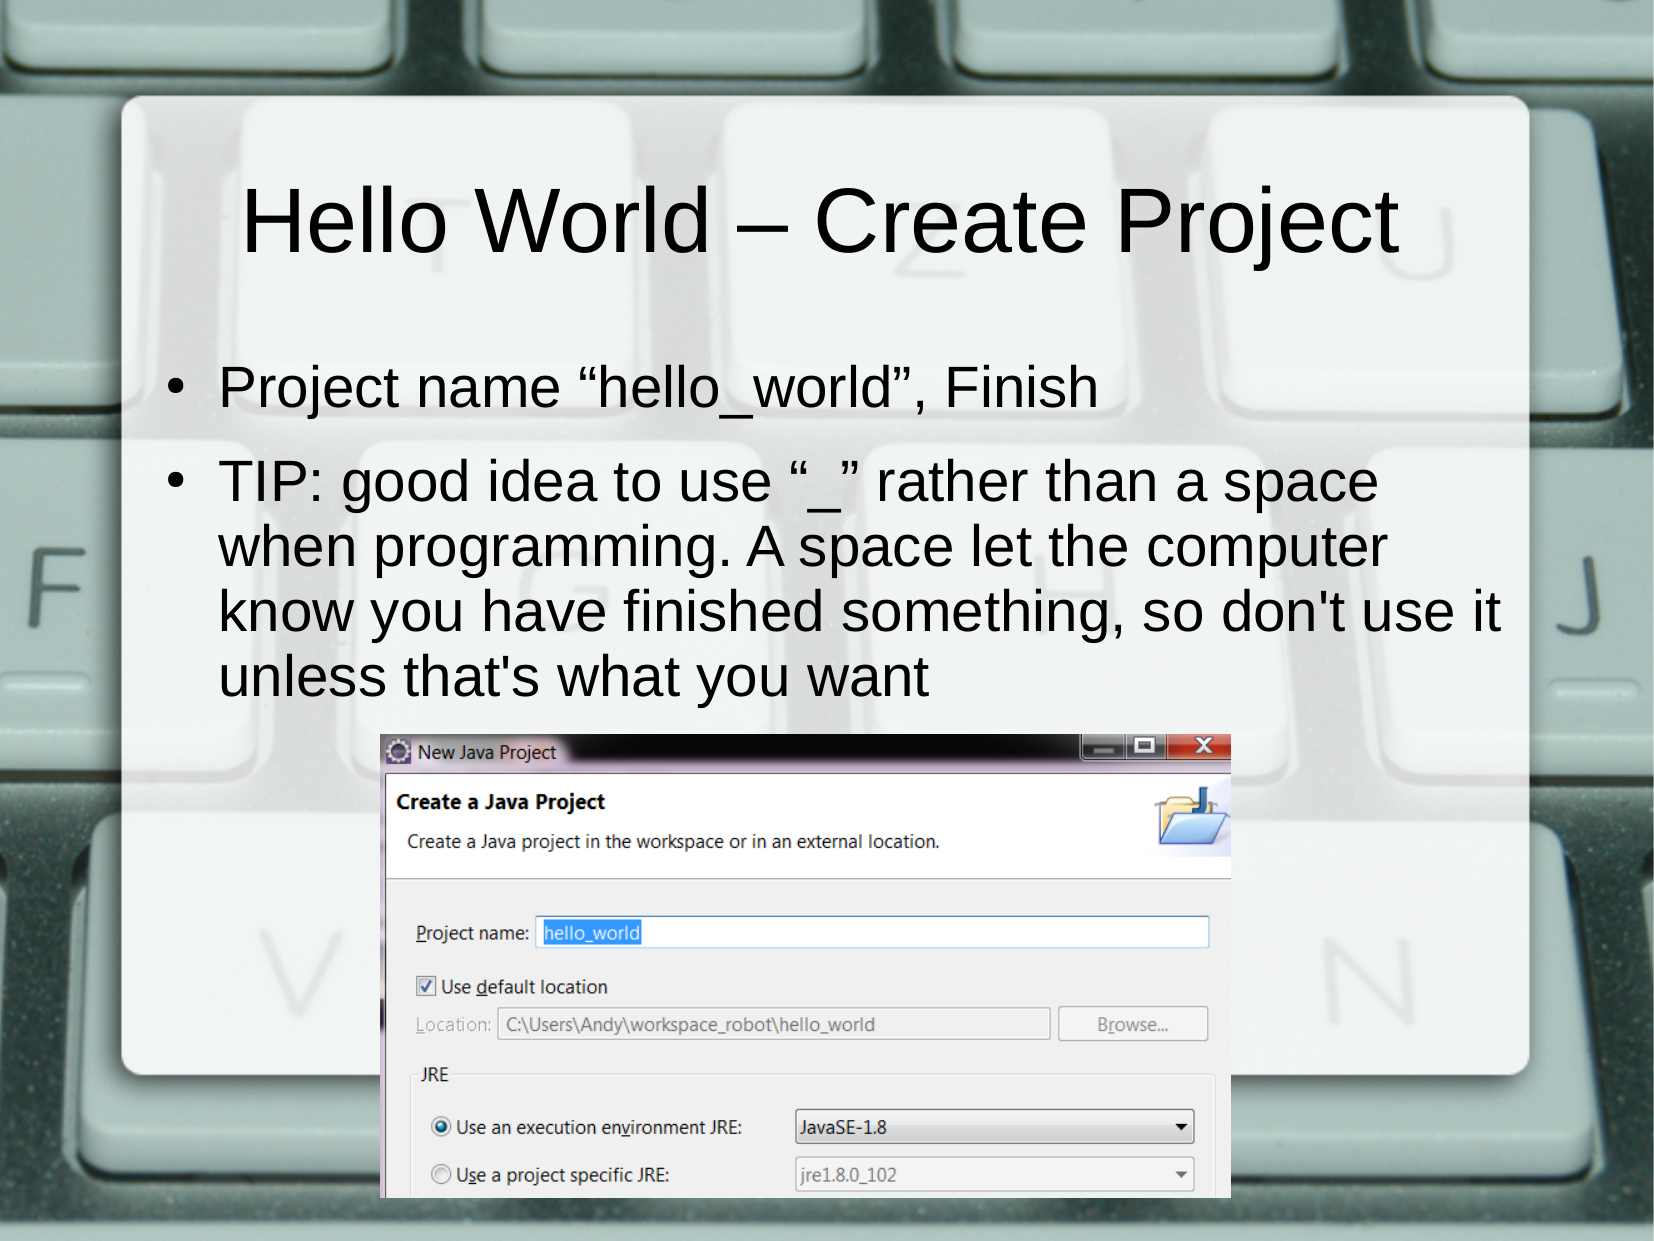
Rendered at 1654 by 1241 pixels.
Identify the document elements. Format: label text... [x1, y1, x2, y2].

picture [0, 0, 1654, 1241]
title Hello World – Create Project [135, 117, 1506, 325]
list Project name “hello_world”, Finish TIP: good idea to use “_” rather than a space when programming. A space let the computer know you have finished something, so don't use it unless that's what you want [147, 354, 1506, 1063]
